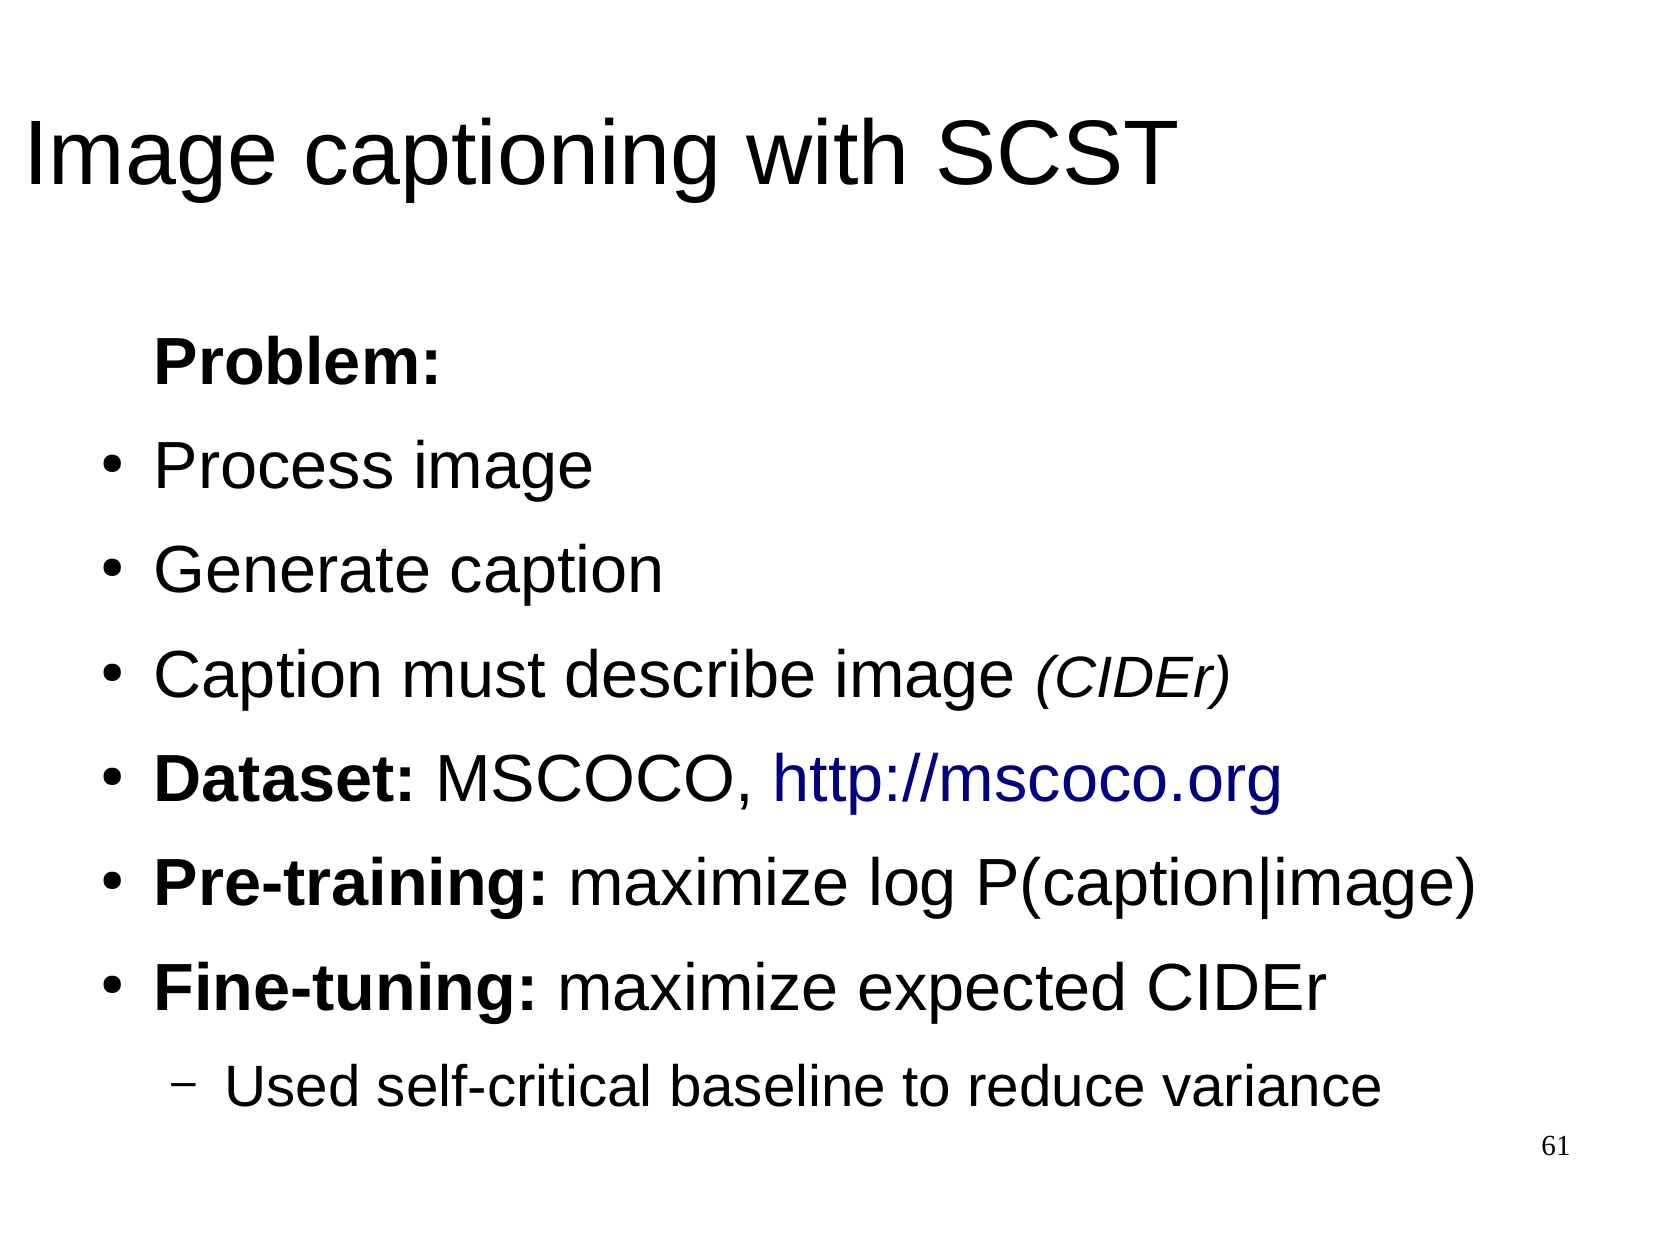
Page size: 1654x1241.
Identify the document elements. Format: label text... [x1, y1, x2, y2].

list Problem: Process image Generate caption Caption must describe image (CIDEr) Dataset: MSCOCO, http://mscoco.org Pre-training: maximize log P(caption|image) Fine-tuning: maximize expected CIDEr Used self-critical baseline to reduce variance [82, 323, 1654, 1241]
title Image captioning with SCST [23, 49, 1512, 257]
